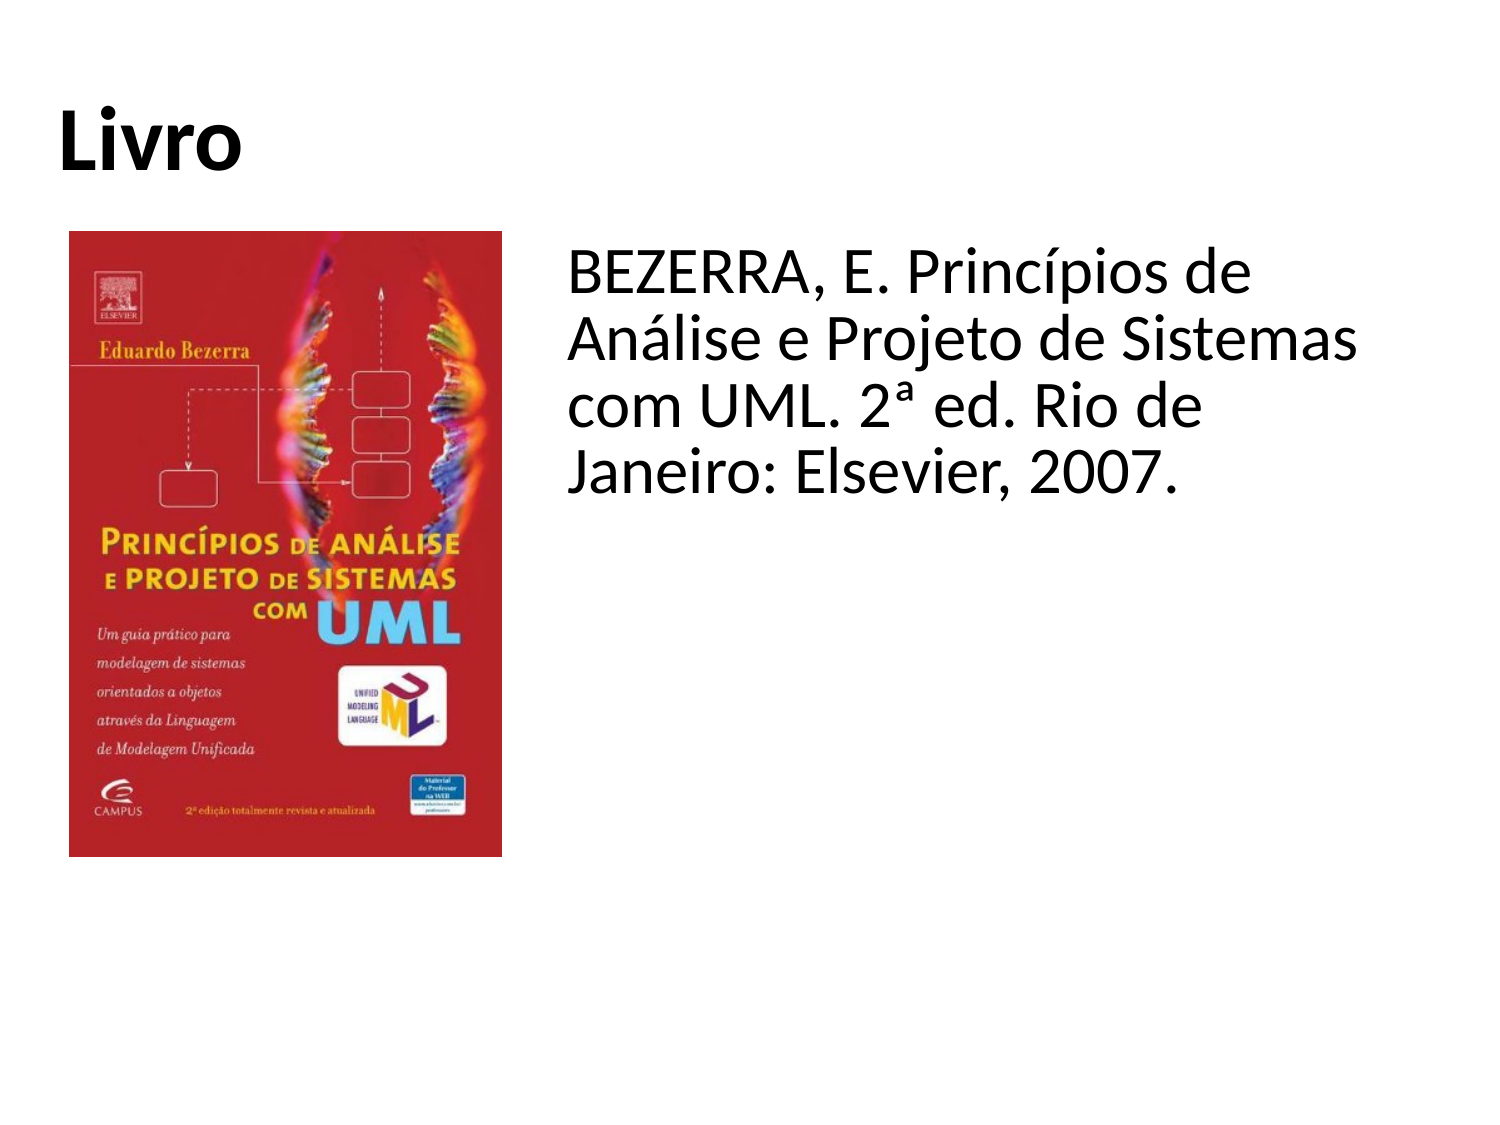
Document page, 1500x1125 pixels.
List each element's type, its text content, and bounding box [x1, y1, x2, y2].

text_box BEZERRA, E. Princípios de Análise e Projeto de Sistemas com UML. 2ª ed. Rio de Janeiro: Elsevier, 2007. [552, 236, 1418, 519]
picture [69, 231, 502, 857]
title Livro [59, 101, 1418, 195]
